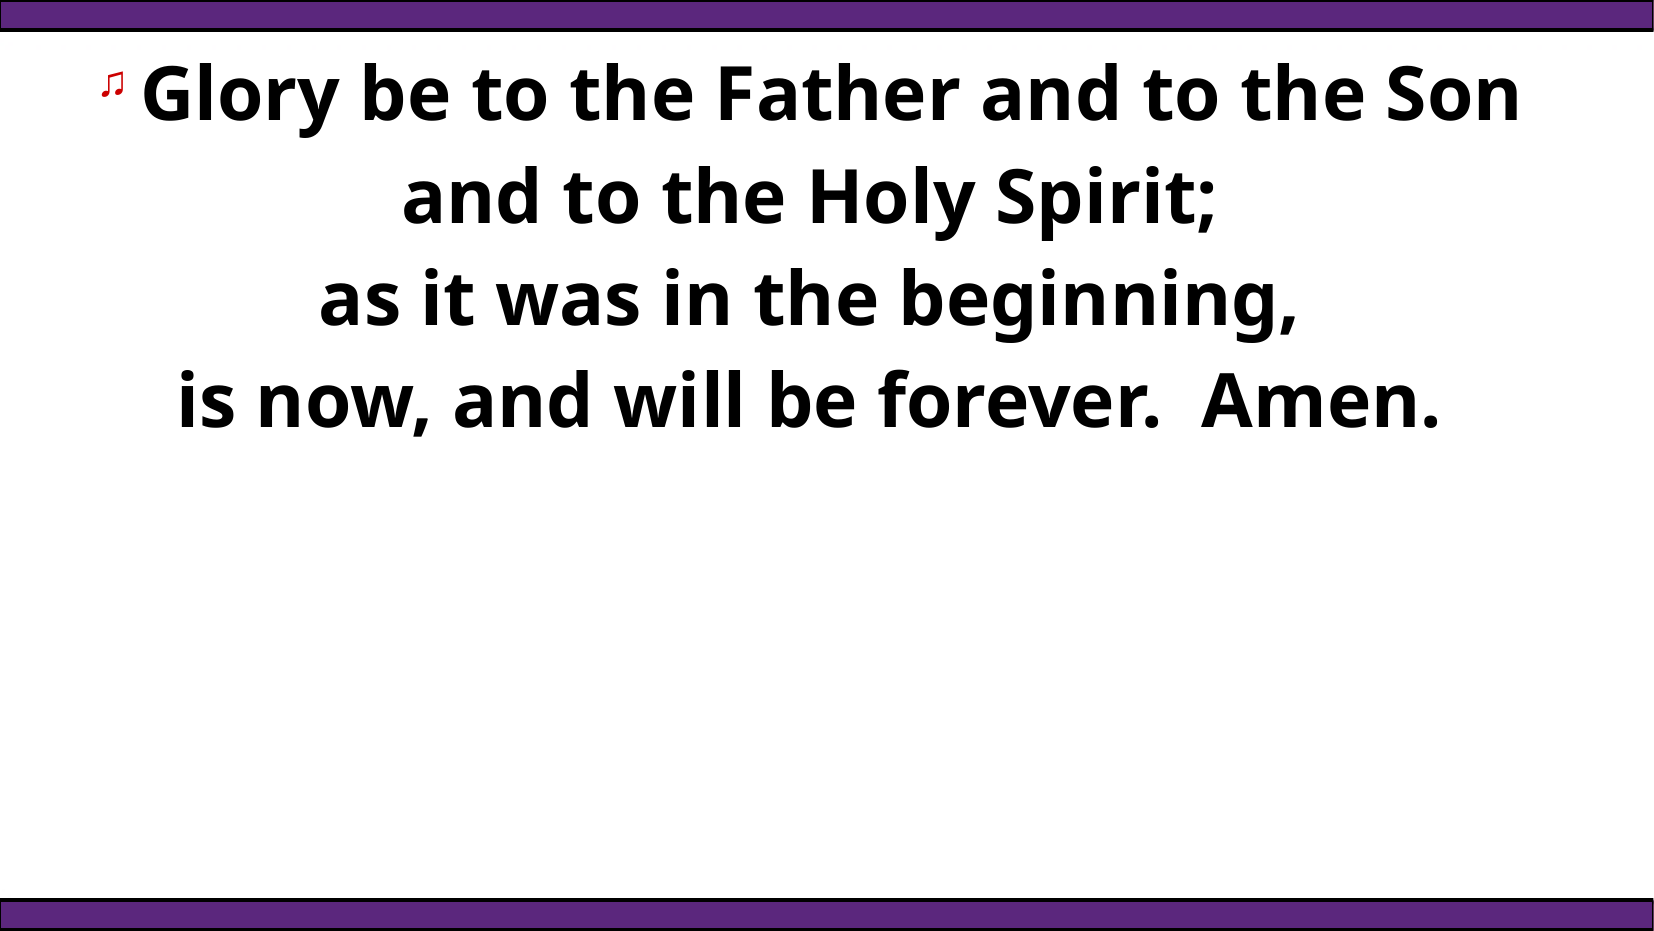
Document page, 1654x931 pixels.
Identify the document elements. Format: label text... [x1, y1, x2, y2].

text_box [0, 900, 1654, 931]
text_box [0, 0, 1654, 31]
picture [0, 31, 1654, 900]
text_box ♫ Glory be to the Father and to the Son and to the Holy Spirit; as it was in the beginning, is now, and will be forever. Amen. [30, 33, 1591, 448]
